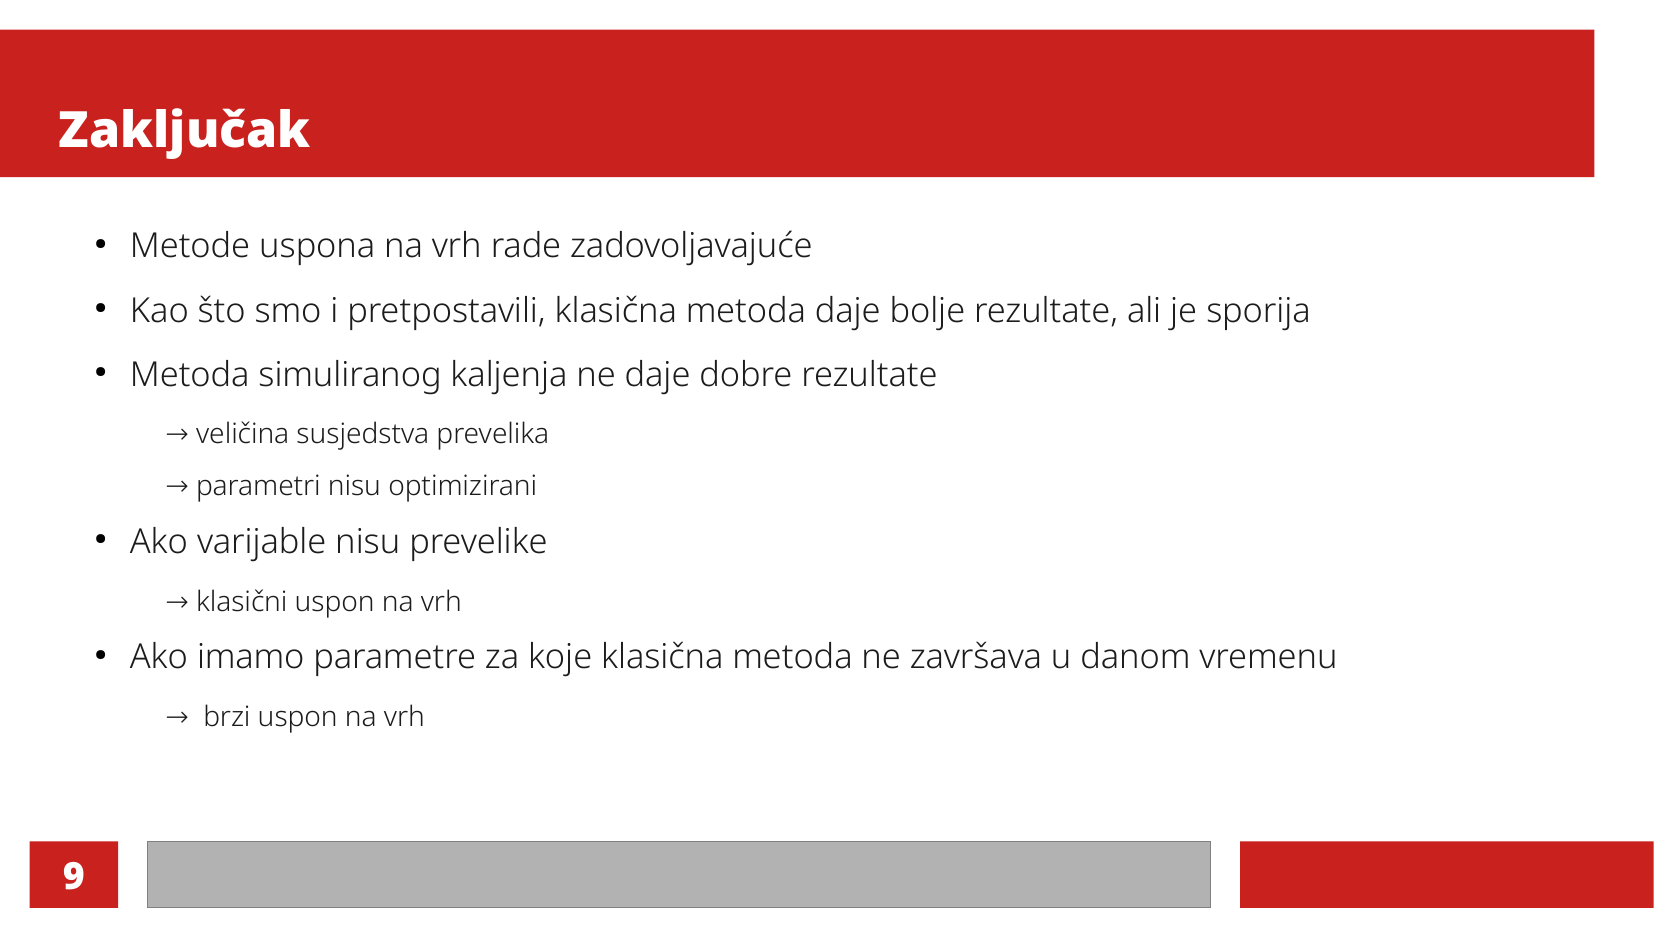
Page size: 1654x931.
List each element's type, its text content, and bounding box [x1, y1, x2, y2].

list Metode uspona na vrh rade zadovoljavajuće Kao što smo i pretpostavili, klasična metoda daje bolje rezultate, ali je sporija Metoda simuliranog kaljenja ne daje dobre rezultate → veličina susjedstva prevelika → parametri nisu optimizirani Ako varijable nisu prevelike → klasični uspon na vrh Ako imamo parametre za koje klasična metoda ne završava u danom vremenu → brzi uspon na vrh [59, 221, 1565, 798]
title Zaključak [59, 44, 1595, 163]
